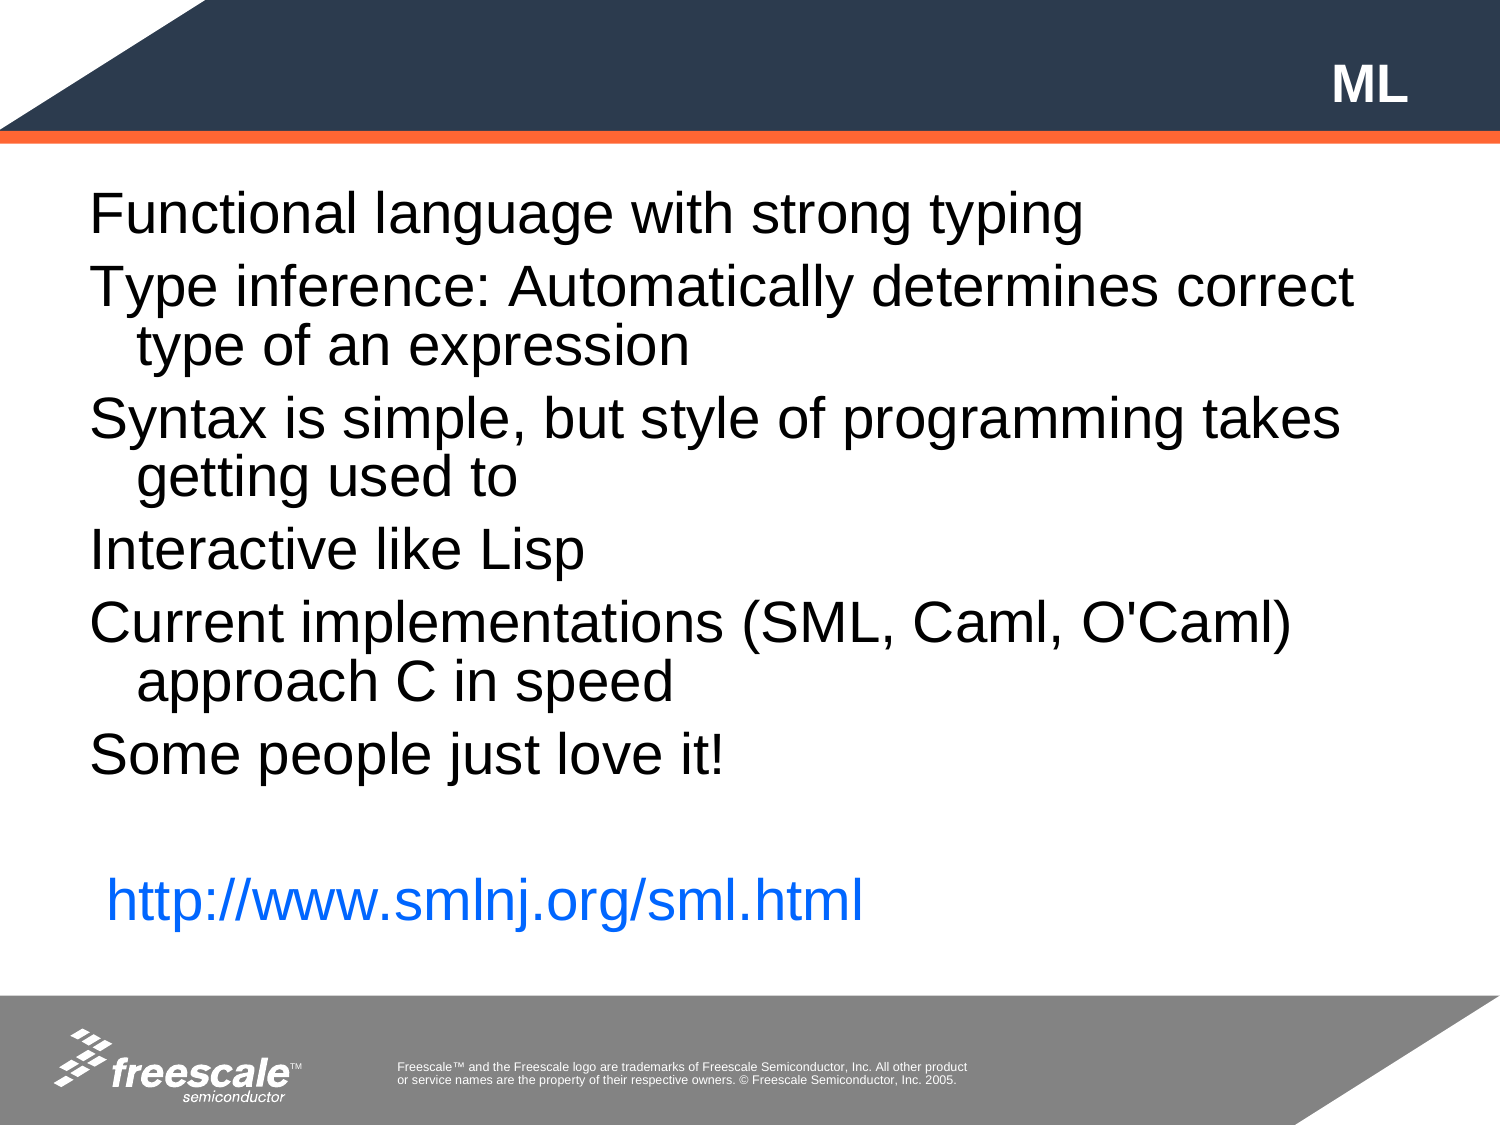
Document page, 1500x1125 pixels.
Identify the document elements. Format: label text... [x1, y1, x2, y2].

list Functional language with strong typing Type inference: Automatically determines correct type of an expression Syntax is simple, but style of programming takes getting used to Interactive like Lisp Current implementations (SML, Caml, O'Caml) approach C in speed Some people just love it! http://www.smlnj.org/sml.html [75, 177, 1426, 990]
title ML [75, 27, 1426, 146]
